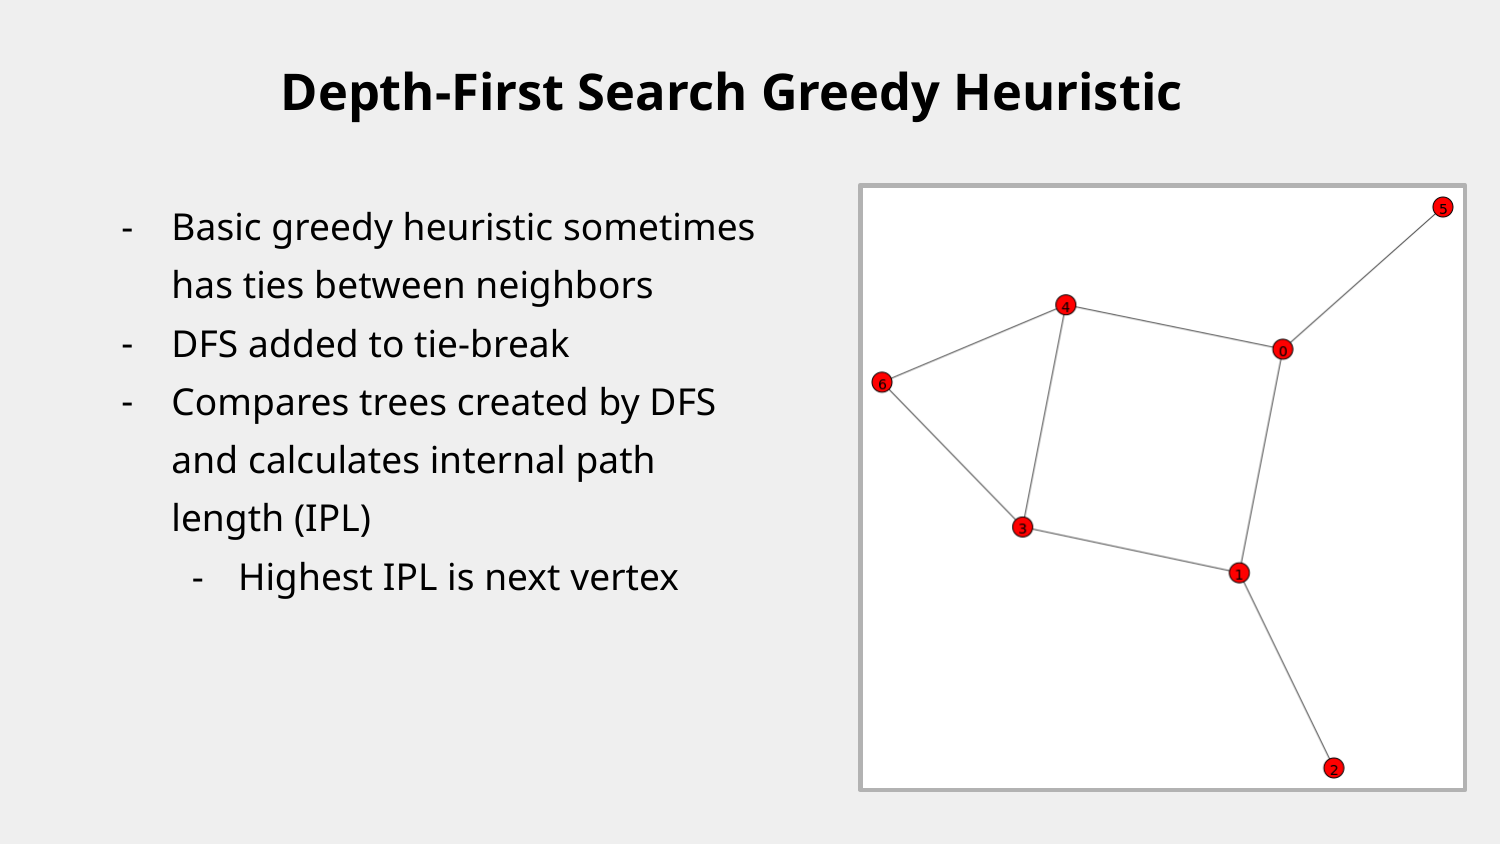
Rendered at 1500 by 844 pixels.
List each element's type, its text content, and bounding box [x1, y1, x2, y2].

list Basic greedy heuristic sometimes has ties between neighbors DFS added to tie-break Compares trees created by DFS and calculates internal path length (IPL) Highest IPL is next vertex [89, 178, 772, 629]
picture [862, 187, 1463, 788]
title Depth-First Search Greedy Heuristic [225, 40, 1240, 179]
